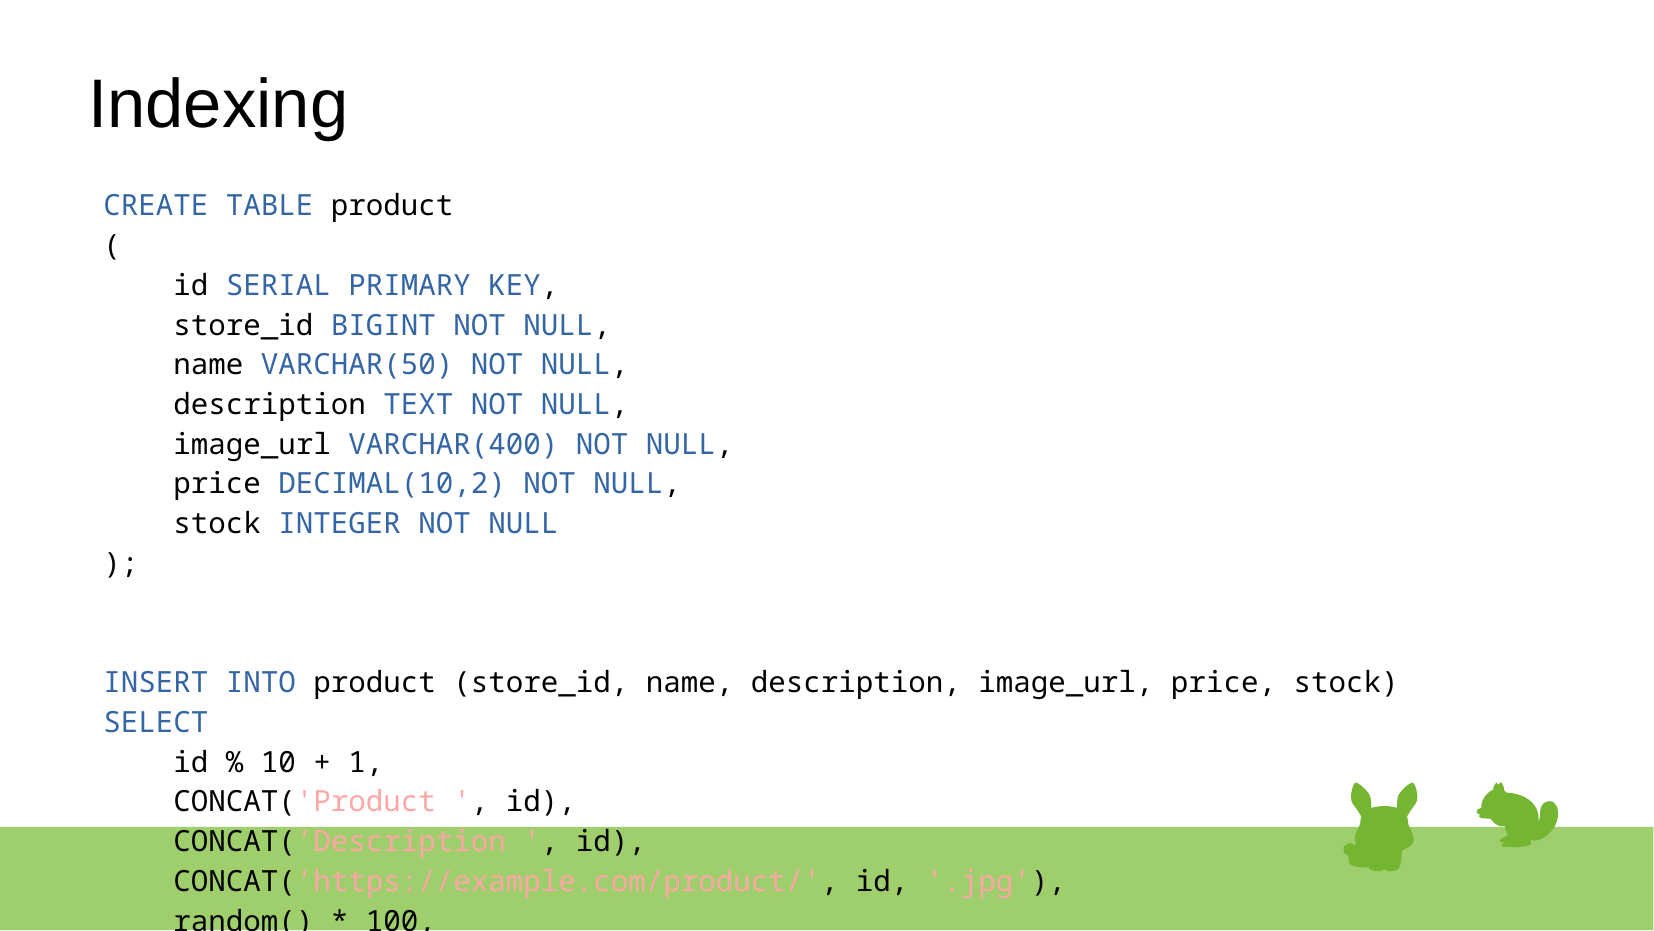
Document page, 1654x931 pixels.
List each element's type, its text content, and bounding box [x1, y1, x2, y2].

title Indexing [88, 29, 1565, 178]
text_box CREATE TABLE product ( id SERIAL PRIMARY KEY, store_id BIGINT NOT NULL, name VARCHAR(50) NOT NULL, description TEXT NOT NULL, image_url VARCHAR(400) NOT NULL, price DECIMAL(10,2) NOT NULL, stock INTEGER NOT NULL ); INSERT INTO product (store_id, name, description, image_url, price, stock) SELECT id % 10 + 1, CONCAT('Product ', id), CONCAT('Description ', id), CONCAT('https://example.com/product/', id, '.jpg'), random() * 100, random() * 100 FROM generate_series(1, 2000000) AS id; [88, 177, 1414, 894]
